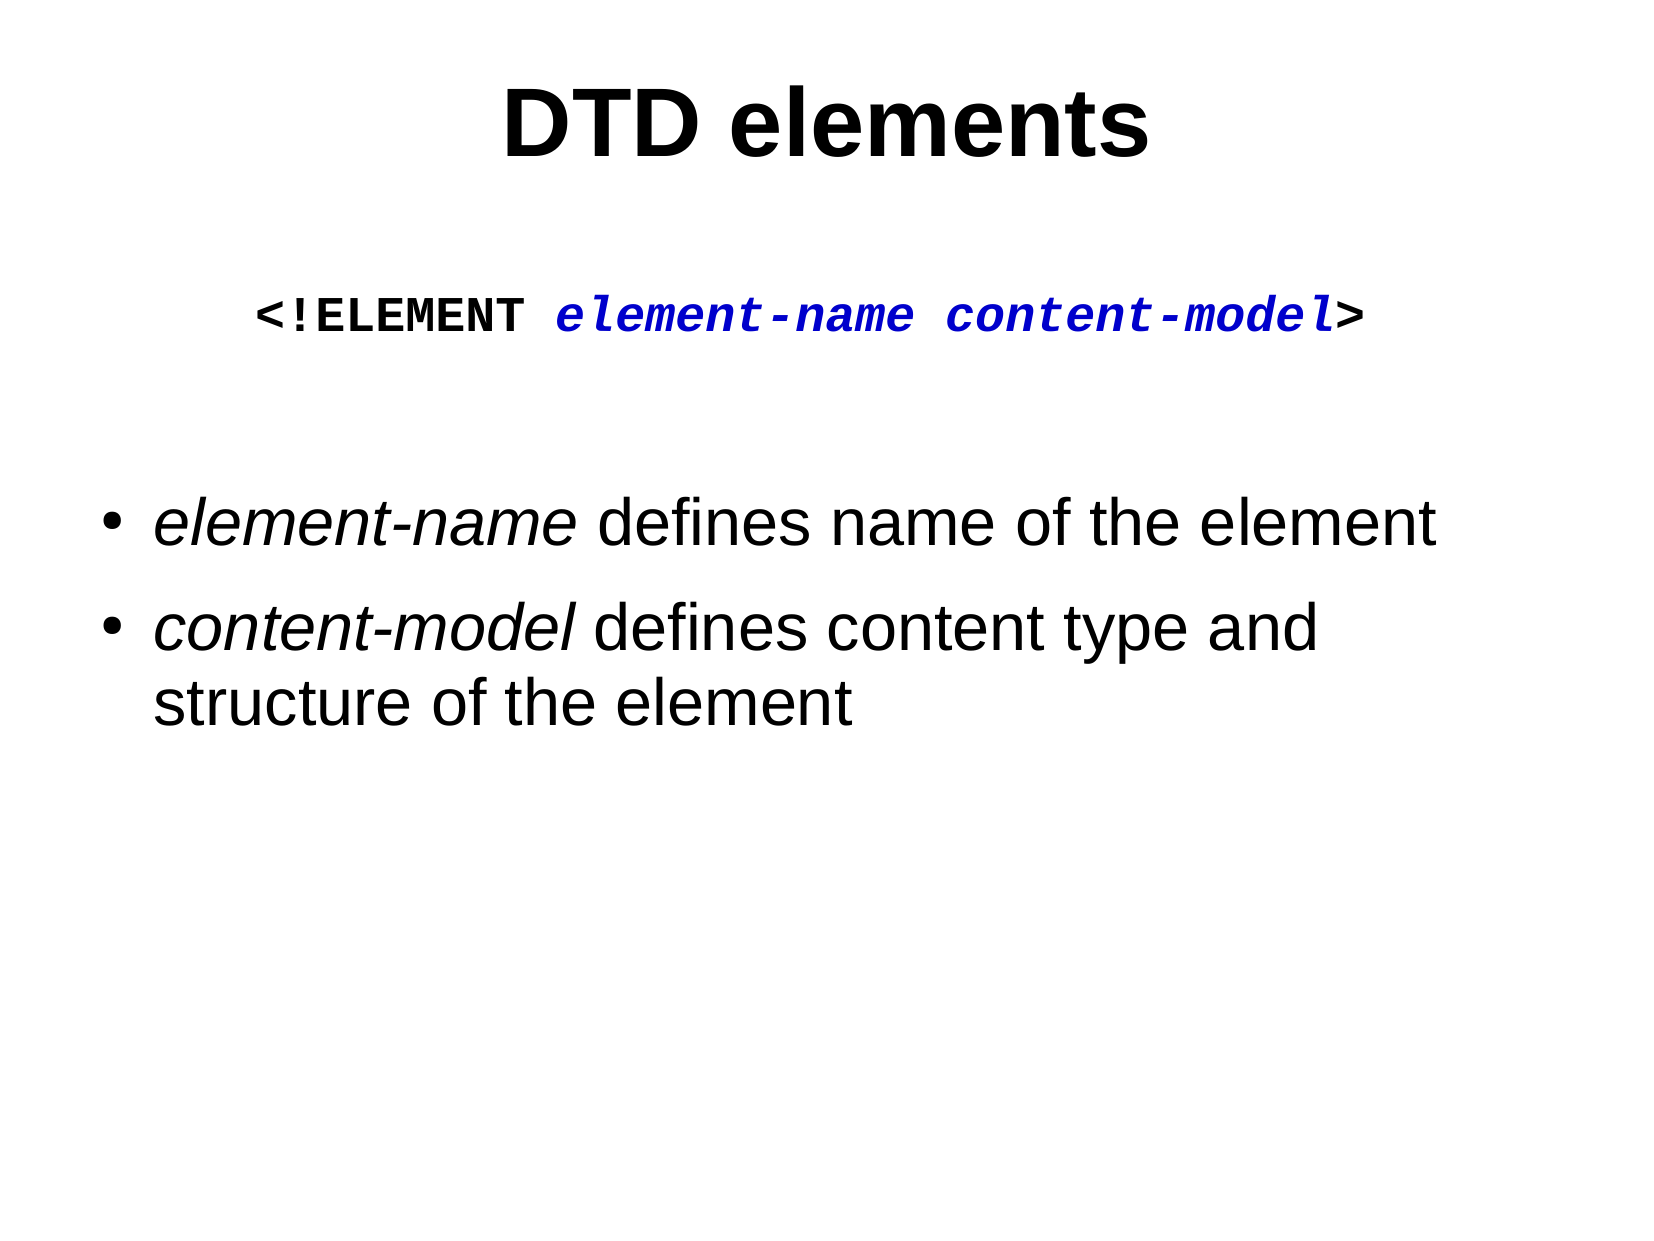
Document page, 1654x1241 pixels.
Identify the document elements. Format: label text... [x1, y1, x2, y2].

list <!ELEMENT element-name content-model> element-name defines name of the element content-model defines content type and structure of the element [82, 290, 1538, 1010]
title DTD elements [82, 49, 1571, 196]
